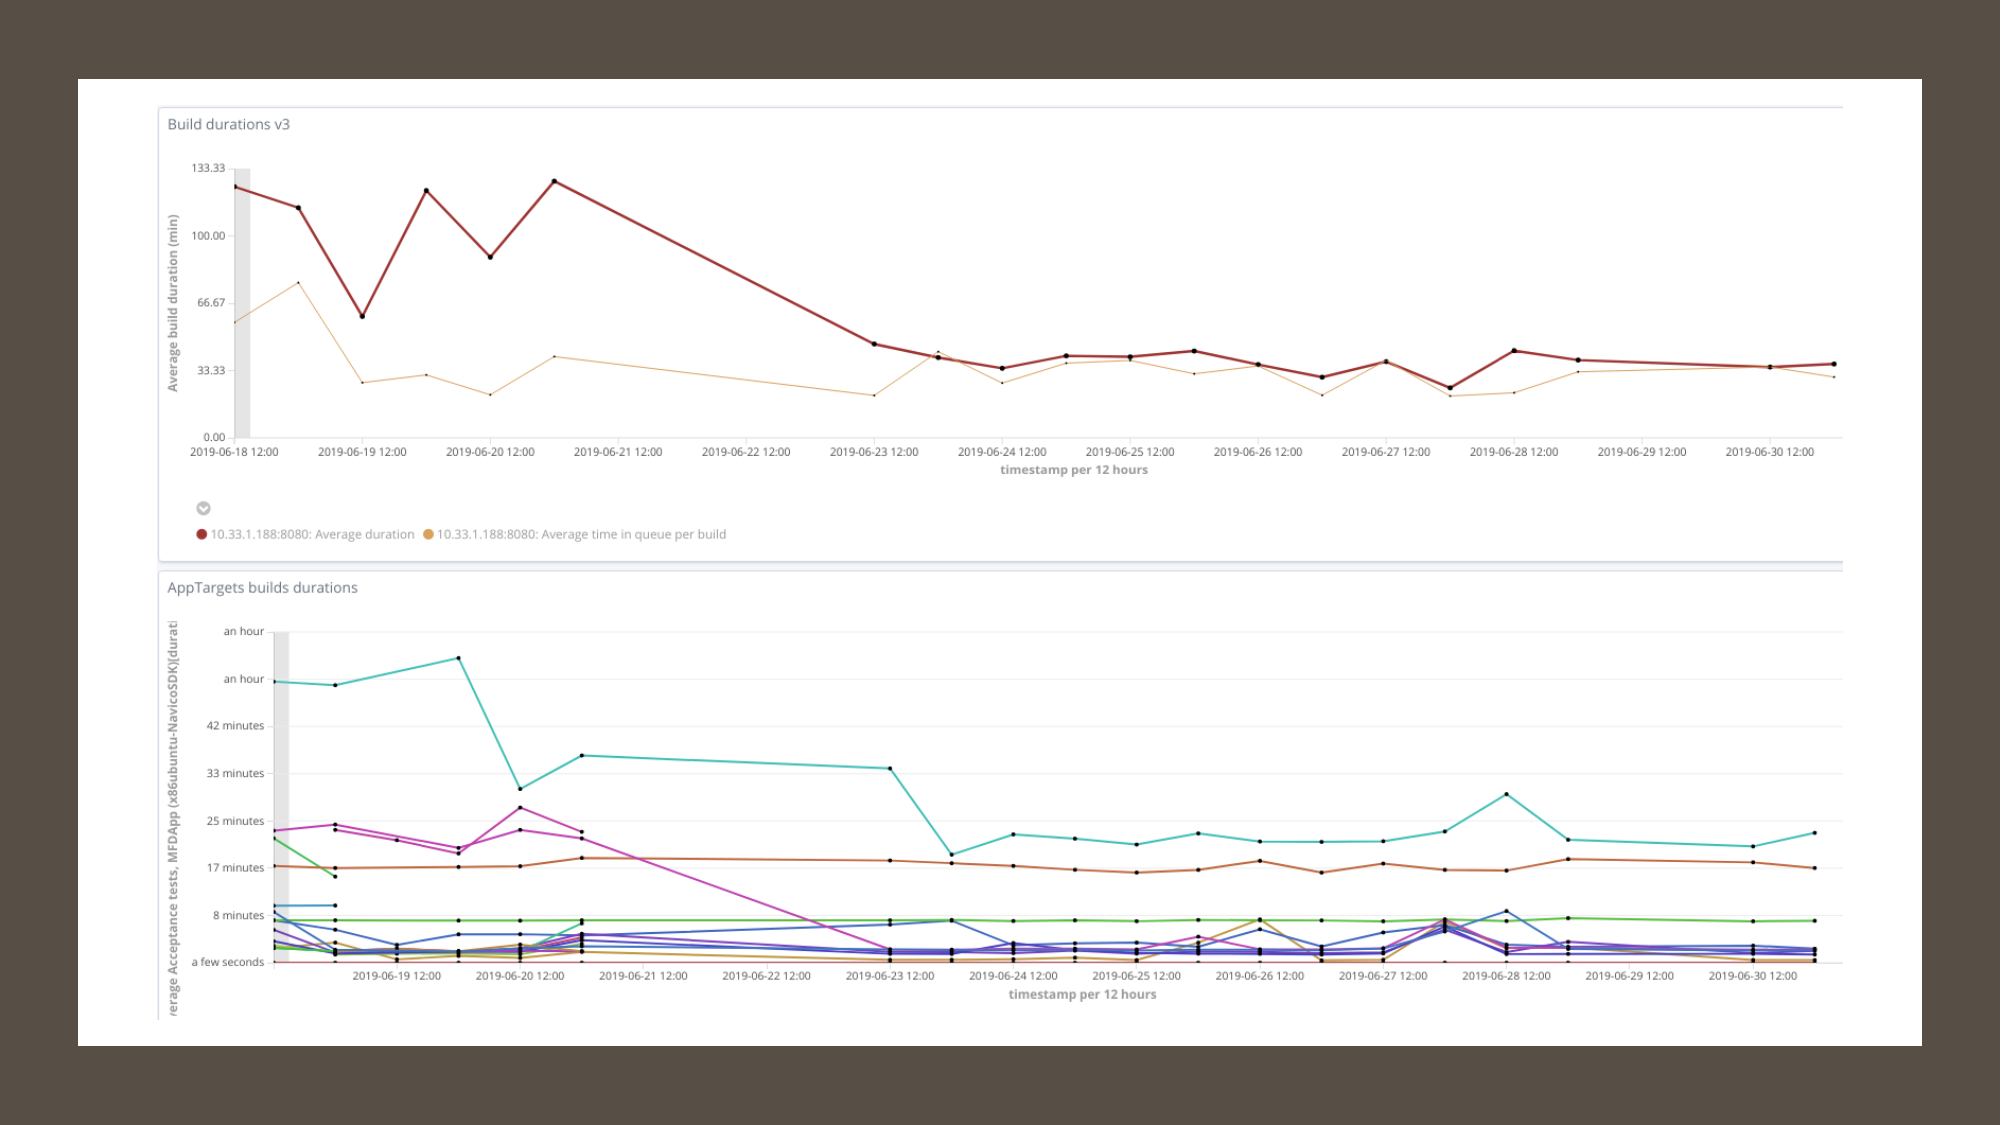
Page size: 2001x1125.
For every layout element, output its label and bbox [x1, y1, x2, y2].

picture [157, 105, 1843, 1020]
text_box [0, 0, 2000, 1125]
